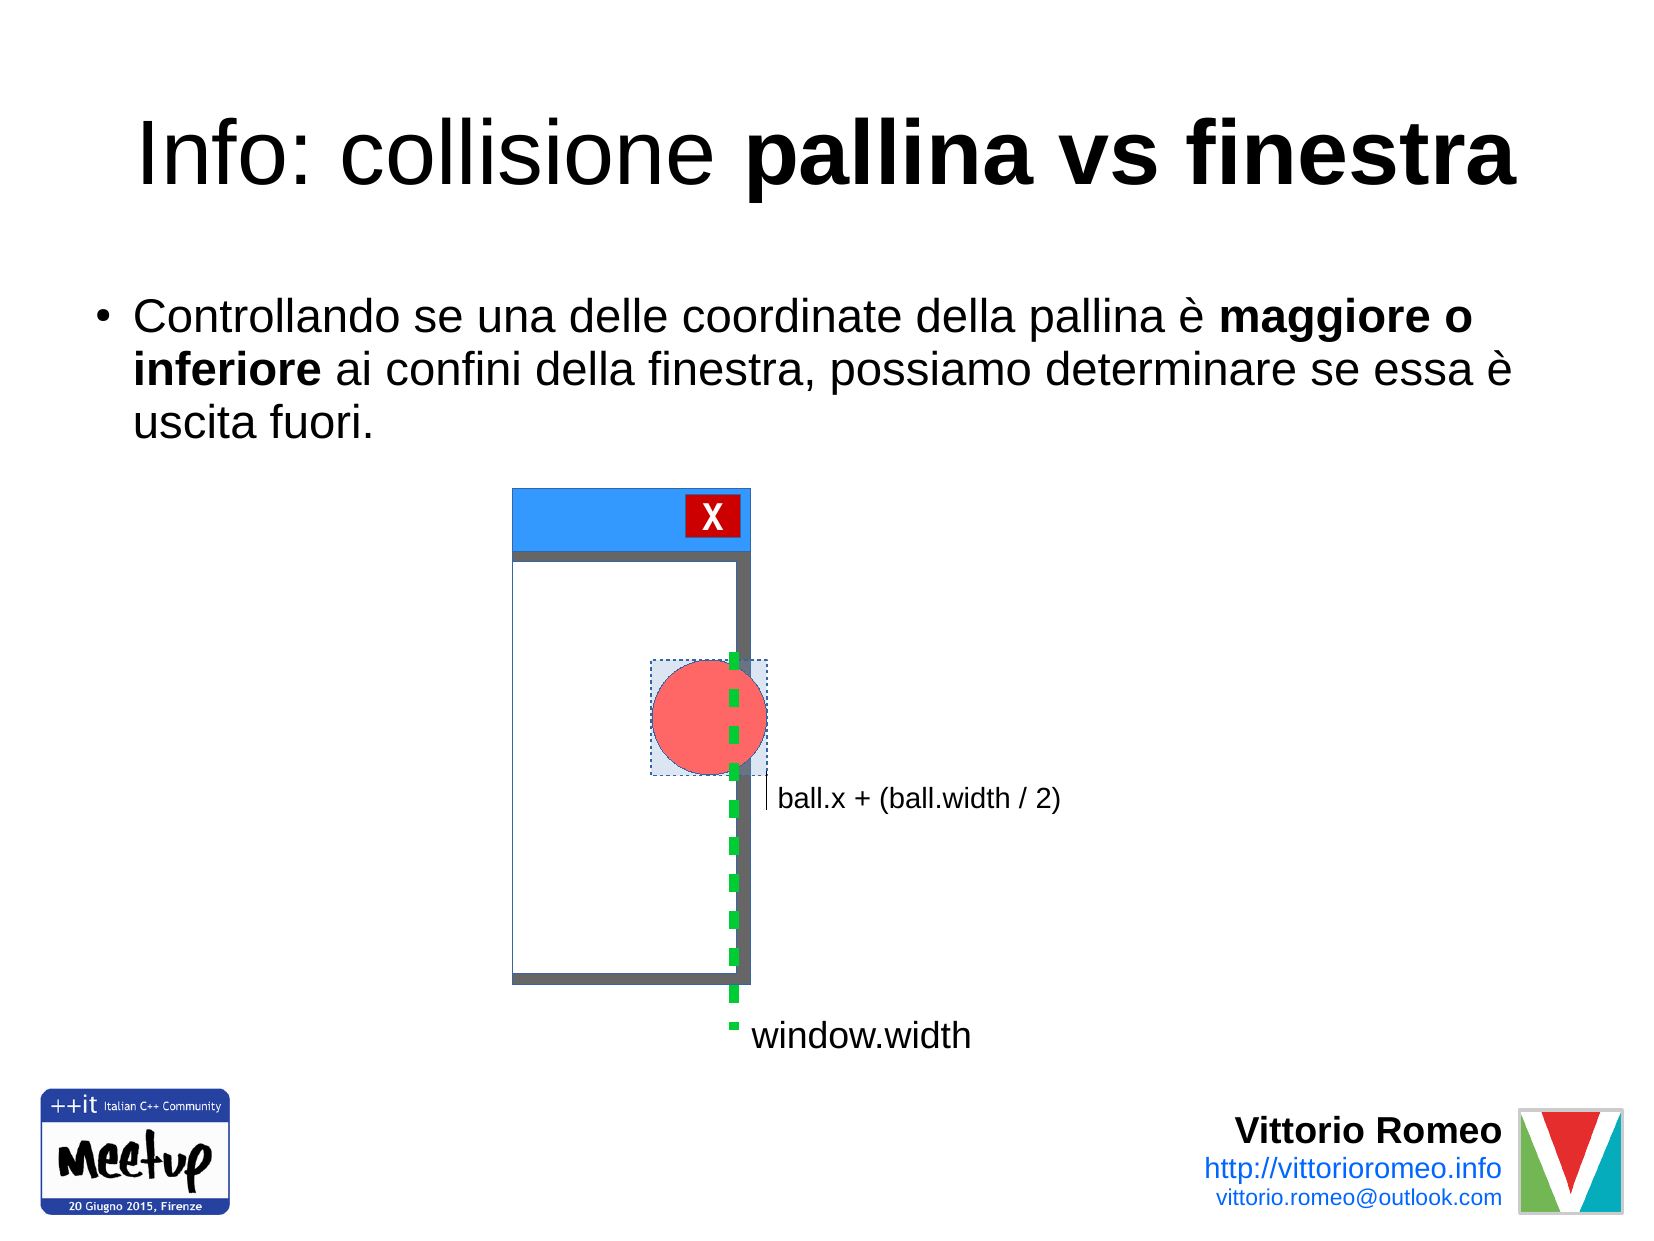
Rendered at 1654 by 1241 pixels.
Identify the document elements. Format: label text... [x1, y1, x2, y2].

list Controllando se una delle coordinate della pallina è maggiore o inferiore ai confini della finestra, possiamo determinare se essa è uscita fuori. [82, 290, 1568, 450]
text_box X [685, 494, 741, 538]
title Info: collisione pallina vs finestra [82, 49, 1571, 257]
picture [40, 1088, 230, 1215]
text_box ball.x + (ball.width / 2) [762, 775, 1141, 823]
picture [1521, 1112, 1621, 1212]
text_box [513, 488, 767, 985]
text_box window.width [736, 1007, 1013, 1064]
